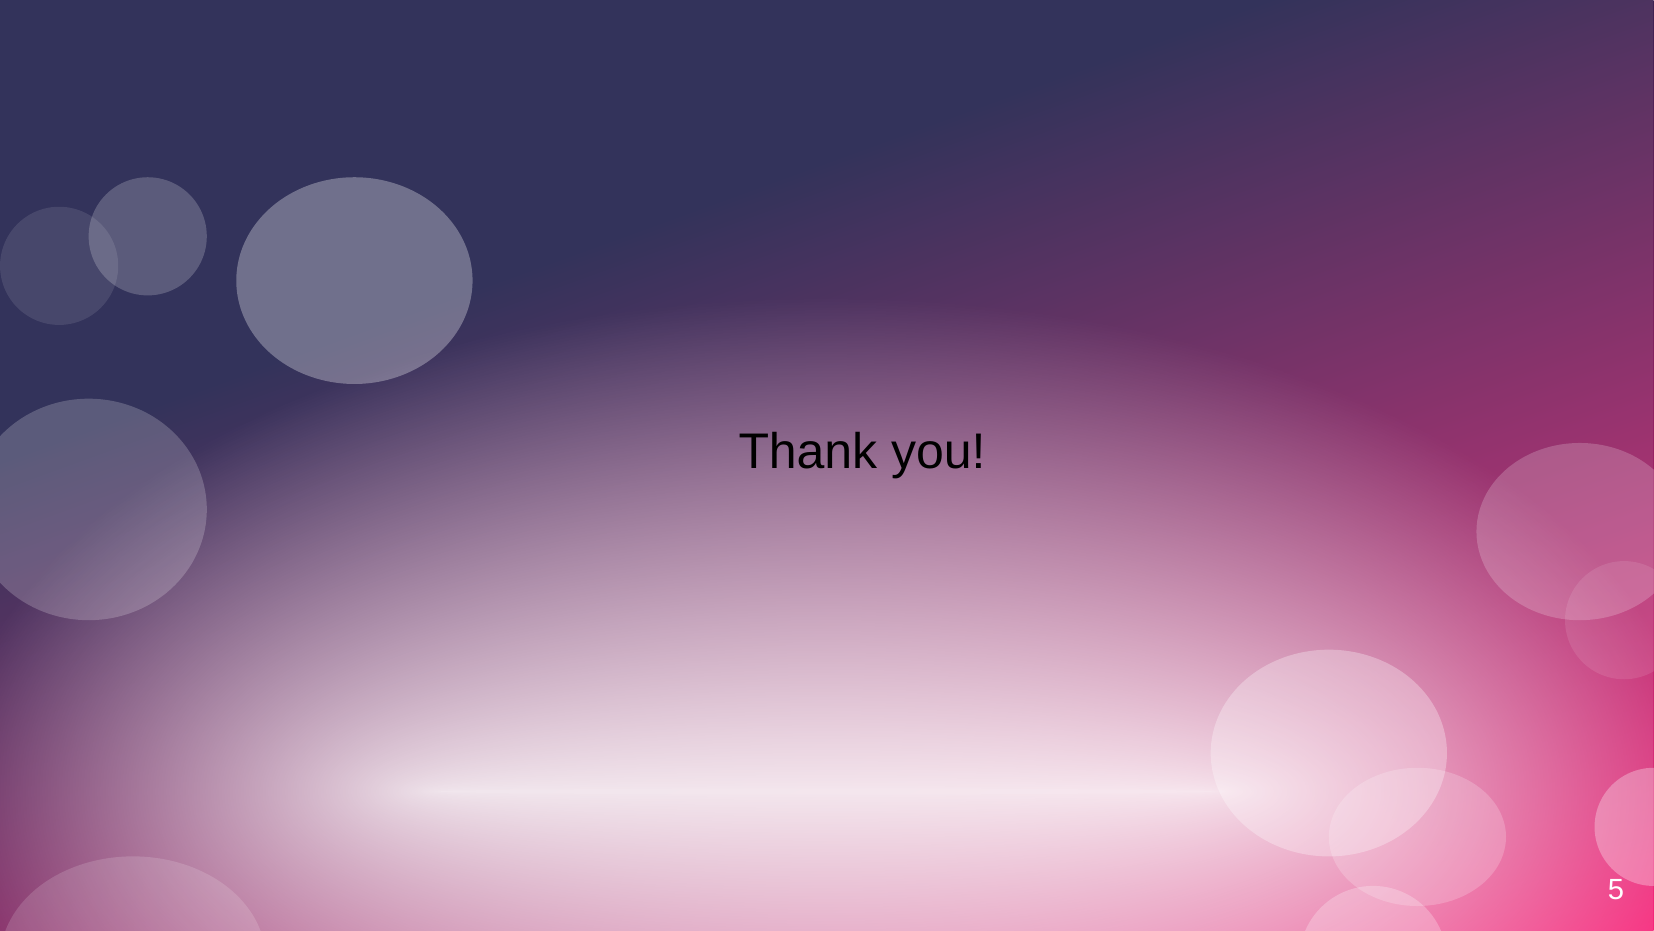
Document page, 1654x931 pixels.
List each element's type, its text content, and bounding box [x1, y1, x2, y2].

list Thank you! [88, 75, 1565, 827]
